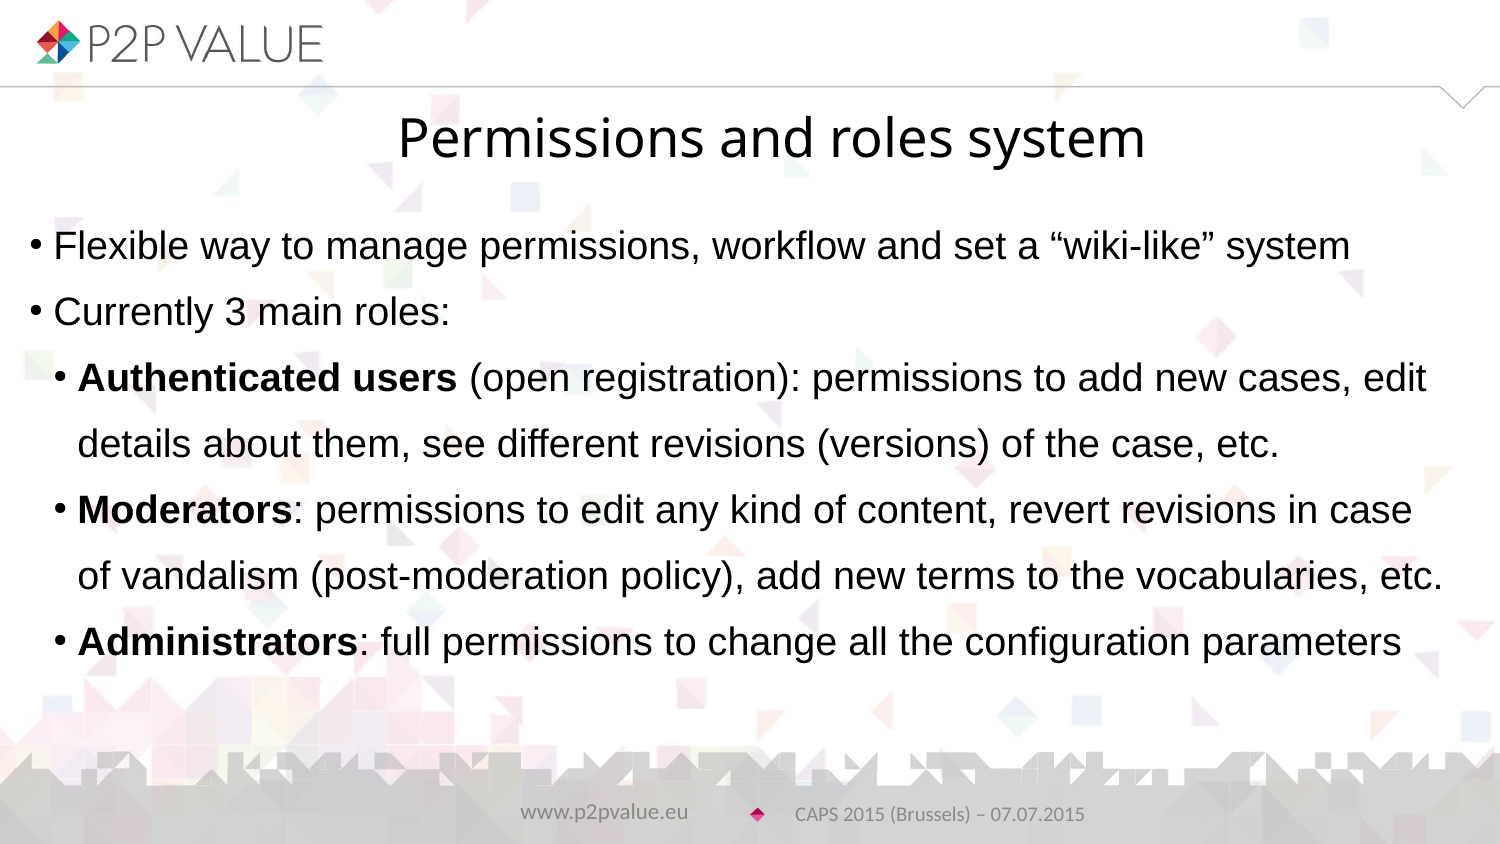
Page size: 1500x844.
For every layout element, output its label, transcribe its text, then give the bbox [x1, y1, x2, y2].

subtitle Flexible way to manage permissions, workflow and set a “wiki-like” system Currently 3 main roles: Authenticated users (open registration): permissions to add new cases, edit details about them, see different revisions (versions) of the case, etc. Moderators: permissions to edit any kind of content, revert revisions in case of vandalism (post-moderation policy), add new terms to the vocabularies, etc. Administrators: full permissions to change all the configuration parameters [15, 195, 1471, 811]
title Permissions and roles system [105, 92, 1441, 181]
picture [0, 0, 1500, 844]
text_box www.p2pvalue.eu [514, 790, 733, 830]
text_box CAPS 2015 (Brussels) – 07.07.2015 [781, 790, 1474, 836]
